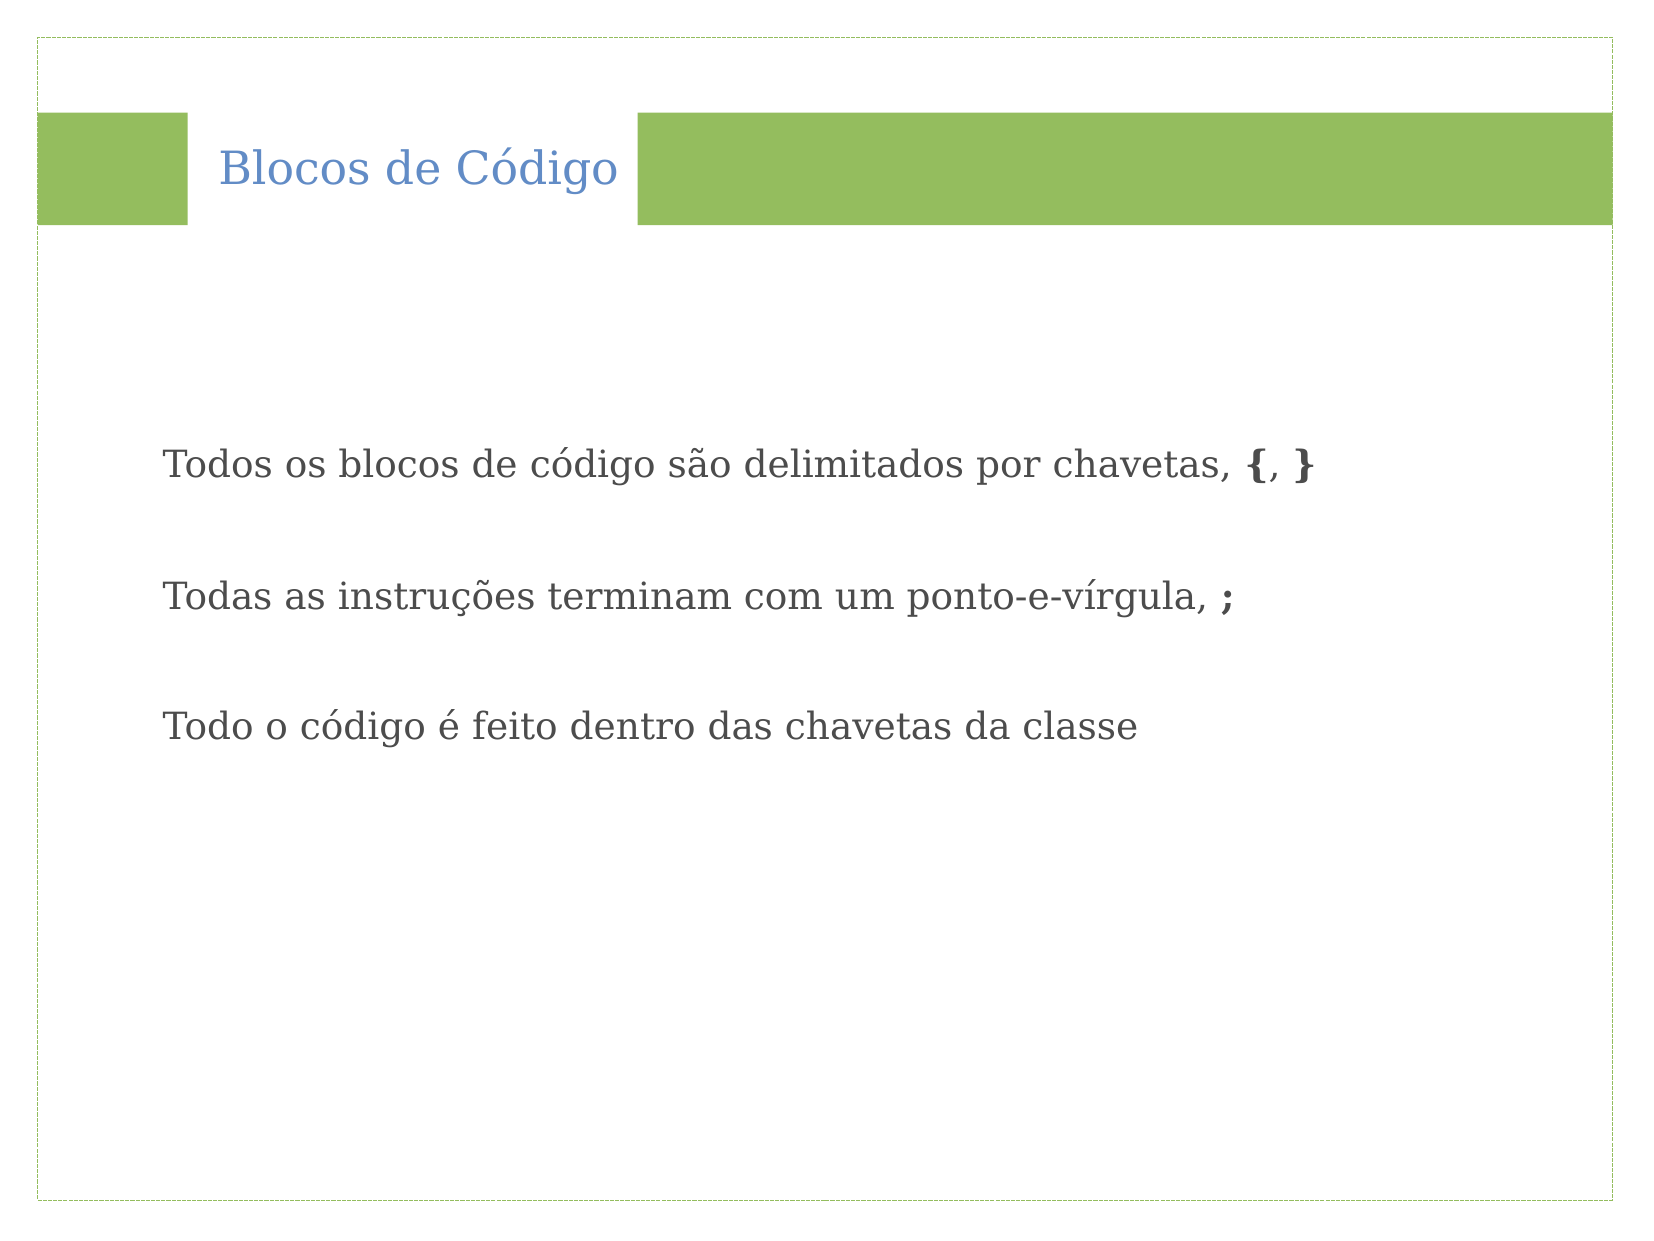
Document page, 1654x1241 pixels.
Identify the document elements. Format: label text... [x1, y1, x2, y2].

text_box Todos os blocos de código são delimitados por chavetas, {, } Todas as instruções terminam com um ponto-e-vírgula, ; Todo o código é feito dentro das chavetas da classe [147, 413, 1477, 741]
text_box [37, 112, 188, 226]
text_box Blocos de Código [203, 134, 635, 203]
text_box [637, 112, 1613, 226]
